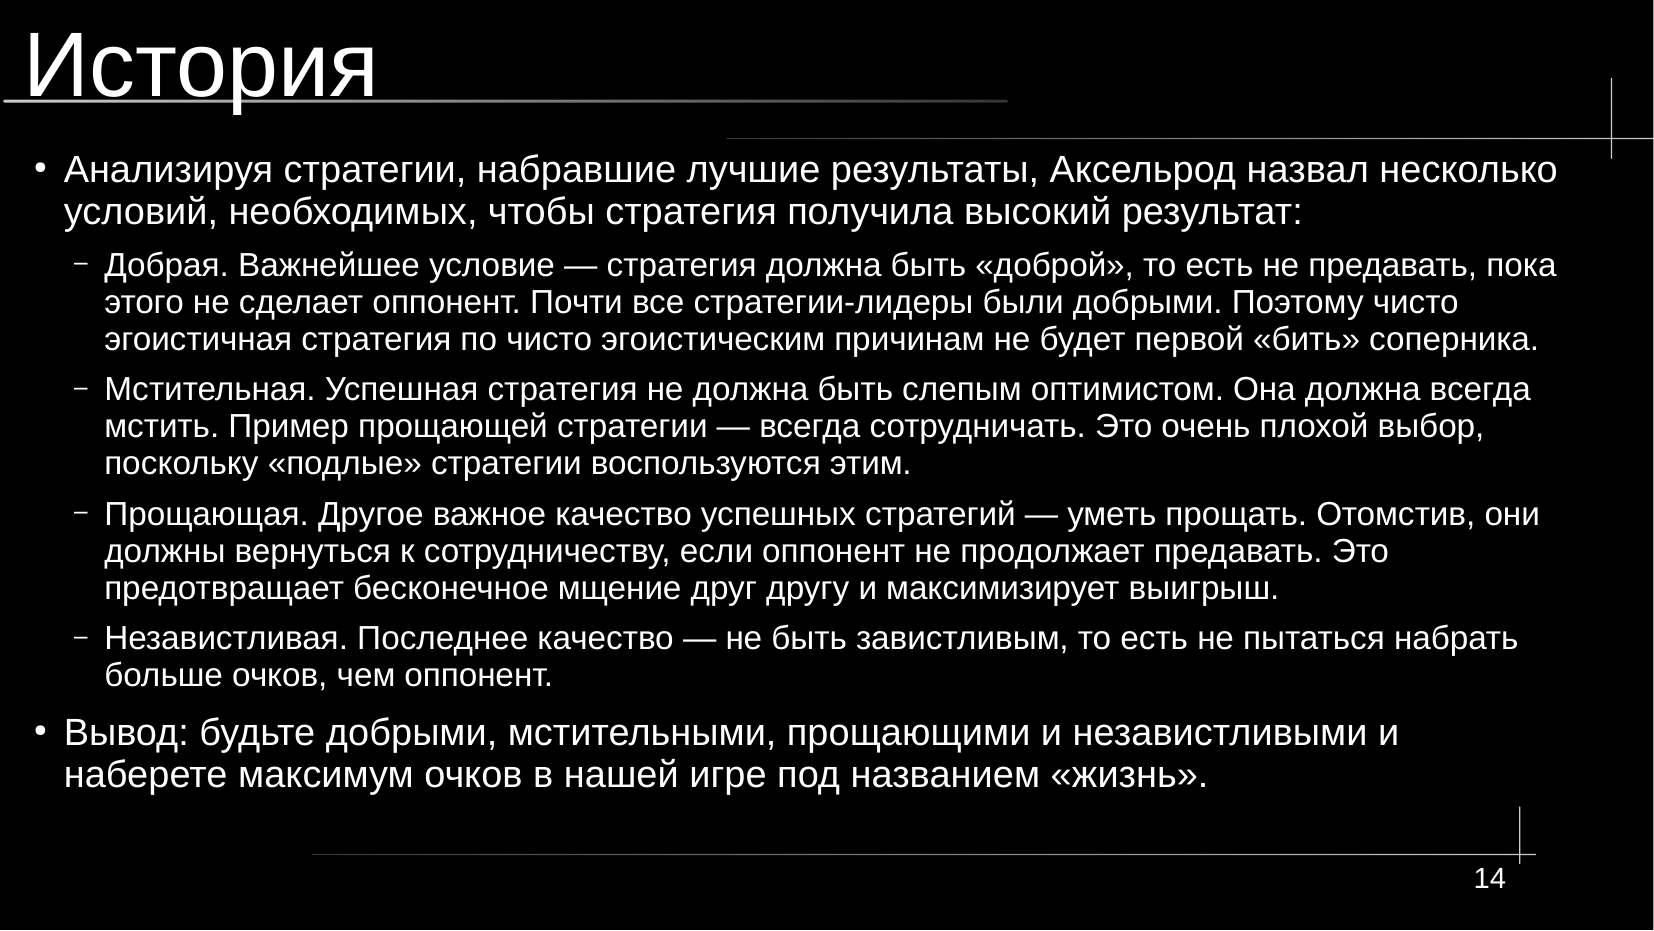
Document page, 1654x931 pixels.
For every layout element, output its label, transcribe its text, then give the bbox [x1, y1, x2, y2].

title История [23, 11, 1589, 119]
list Анализируя стратегии, набравшие лучшие результаты, Аксельрод назвал несколько условий, необходимых, чтобы стратегия получила высокий результат: Добрая. Важнейшее условие — стратегия должна быть «доброй», то есть не предавать, пока этого не сделает оппонент. Почти все стратегии-лидеры были добрыми. Поэтому чисто эгоистичная стратегия по чисто эгоистическим причинам не будет первой «бить» соперника. Мстительная. Успешная стратегия не должна быть слепым оптимистом. Она должна всегда мстить. Пример прощающей стратегии — всегда сотрудничать. Это очень плохой выбор, поскольку «подлые» стратегии воспользуются этим. Прощающая. Другое важное качество успешных стратегий — уметь прощать. Отомстив, они должны вернуться к сотрудничеству, если оппонент не продолжает предавать. Это предотвращает бесконечное мщение друг другу и максимизирует выигрыш. Независтливая. Последнее качество — не быть завистливым, то есть не пытаться набрать больше очков, чем оппонент. Вывод: будьте добрыми, мстительными, прощающими и независтливыми и наберете максимум очков в нашей игре под названием «жизнь». [23, 147, 1565, 827]
